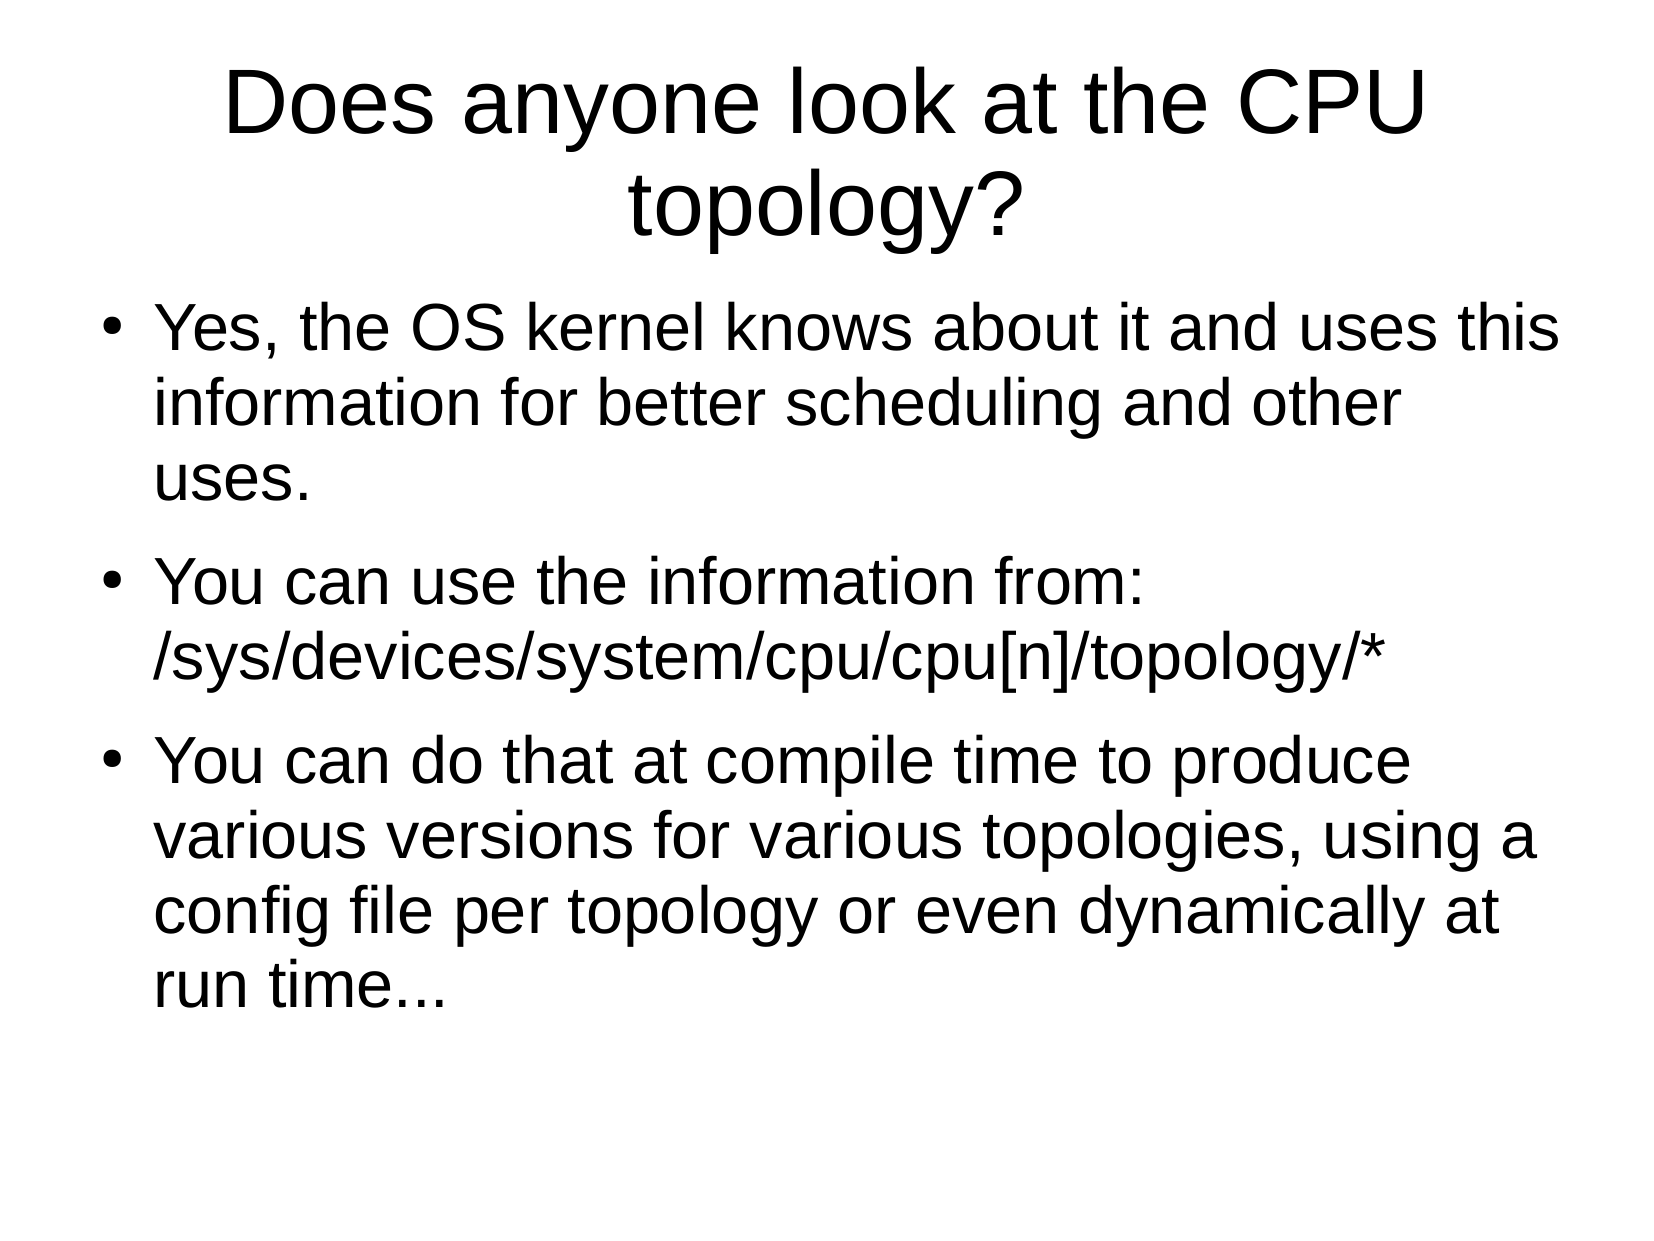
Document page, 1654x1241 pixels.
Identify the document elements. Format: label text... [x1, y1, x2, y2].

title Does anyone look at the CPU topology? [82, 49, 1571, 257]
list Yes, the OS kernel knows about it and uses this information for better scheduling and other uses. You can use the information from: /sys/devices/system/cpu/cpu[n]/topology/* You can do that at compile time to produce various versions for various topologies, using a config file per topology or even dynamically at run time... [82, 290, 1571, 1109]
